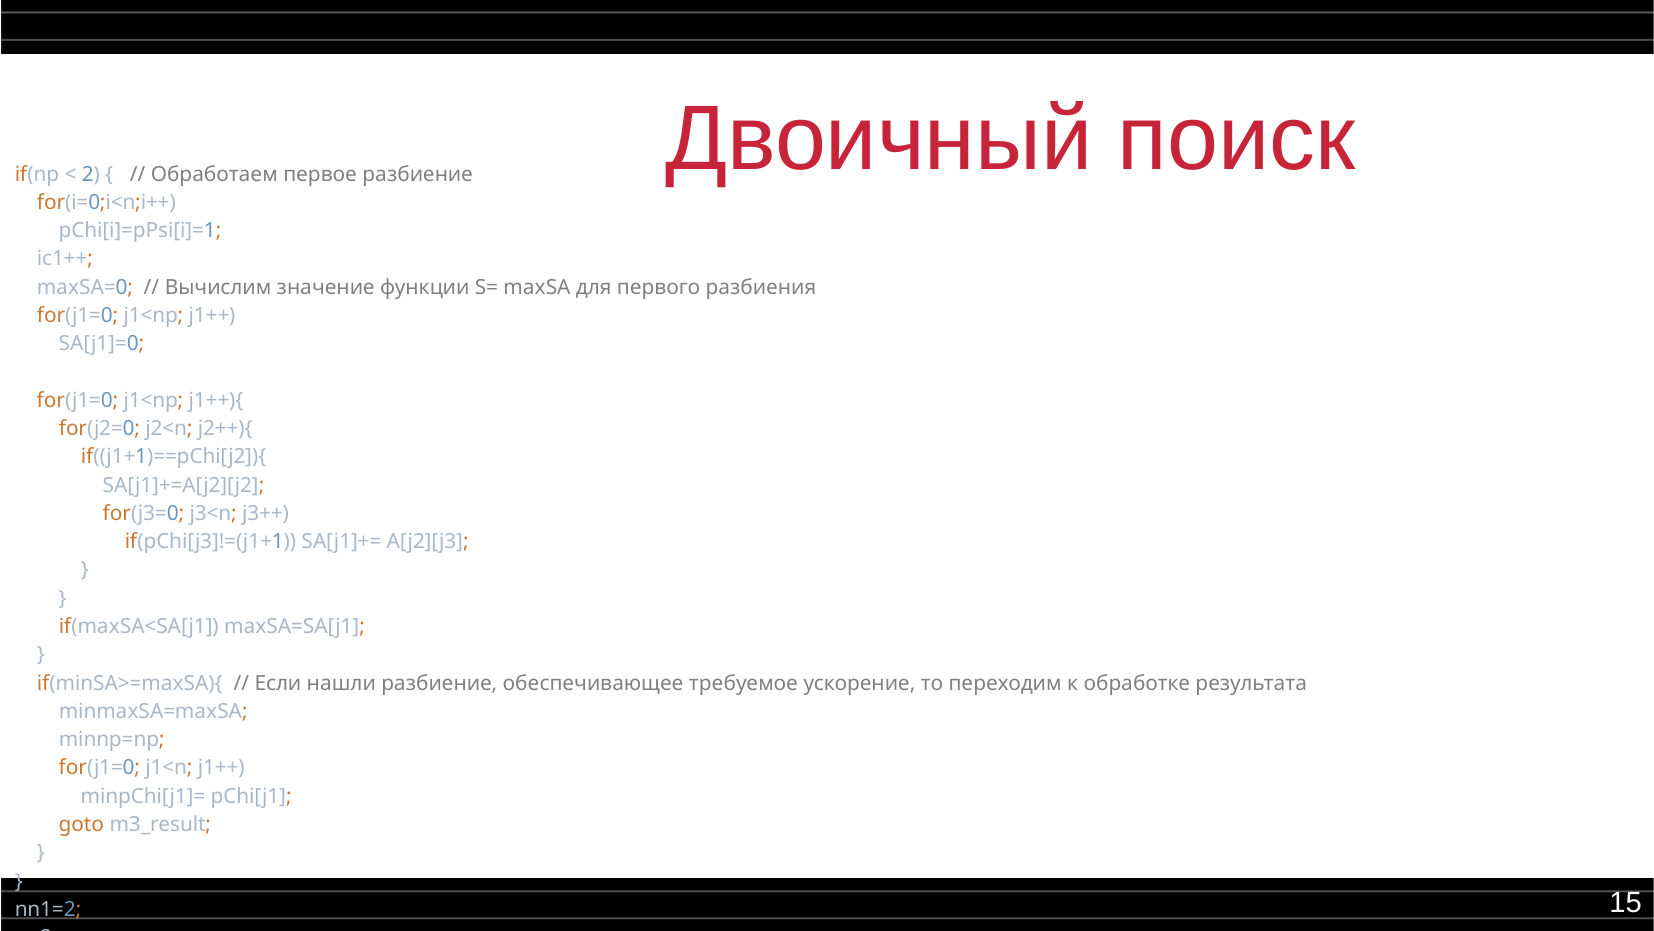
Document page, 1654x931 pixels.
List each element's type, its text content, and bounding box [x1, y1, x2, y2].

picture [1, 0, 1654, 54]
picture [1, 878, 1654, 931]
text_box if(np < 2) { // Обработаем первое разбиение for(i=0;i<n;i++) pChi[i]=pPsi[i]=1; ic1++; maxSA=0; // Вычислим значение функции S= maxSA для первого разбиения for(j1=0; j1<np; j1++) SA[j1]=0; for(j1=0; j1<np; j1++){ for(j2=0; j2<n; j2++){ if((j1+1)==pChi[j2]){ SA[j1]+=A[j2][j2]; for(j3=0; j3<n; j3++) if(pChi[j3]!=(j1+1)) SA[j1]+= A[j2][j3]; } } if(maxSA<SA[j1]) maxSA=SA[j1]; } if(minSA>=maxSA){ // Если нашли разбиение, обеспечивающее требуемое ускорение, то переходим к обработке результата minmaxSA=maxSA; minnp=np; for(j1=0; j1<n; j1++) minpChi[j1]= pChi[j1]; goto m3_result; } } nn1=2; nn2=n; np=(nn1+nn2)/2; // Вычислим np [0, 151, 1654, 871]
title Двоичный поиск [266, 60, 1654, 151]
